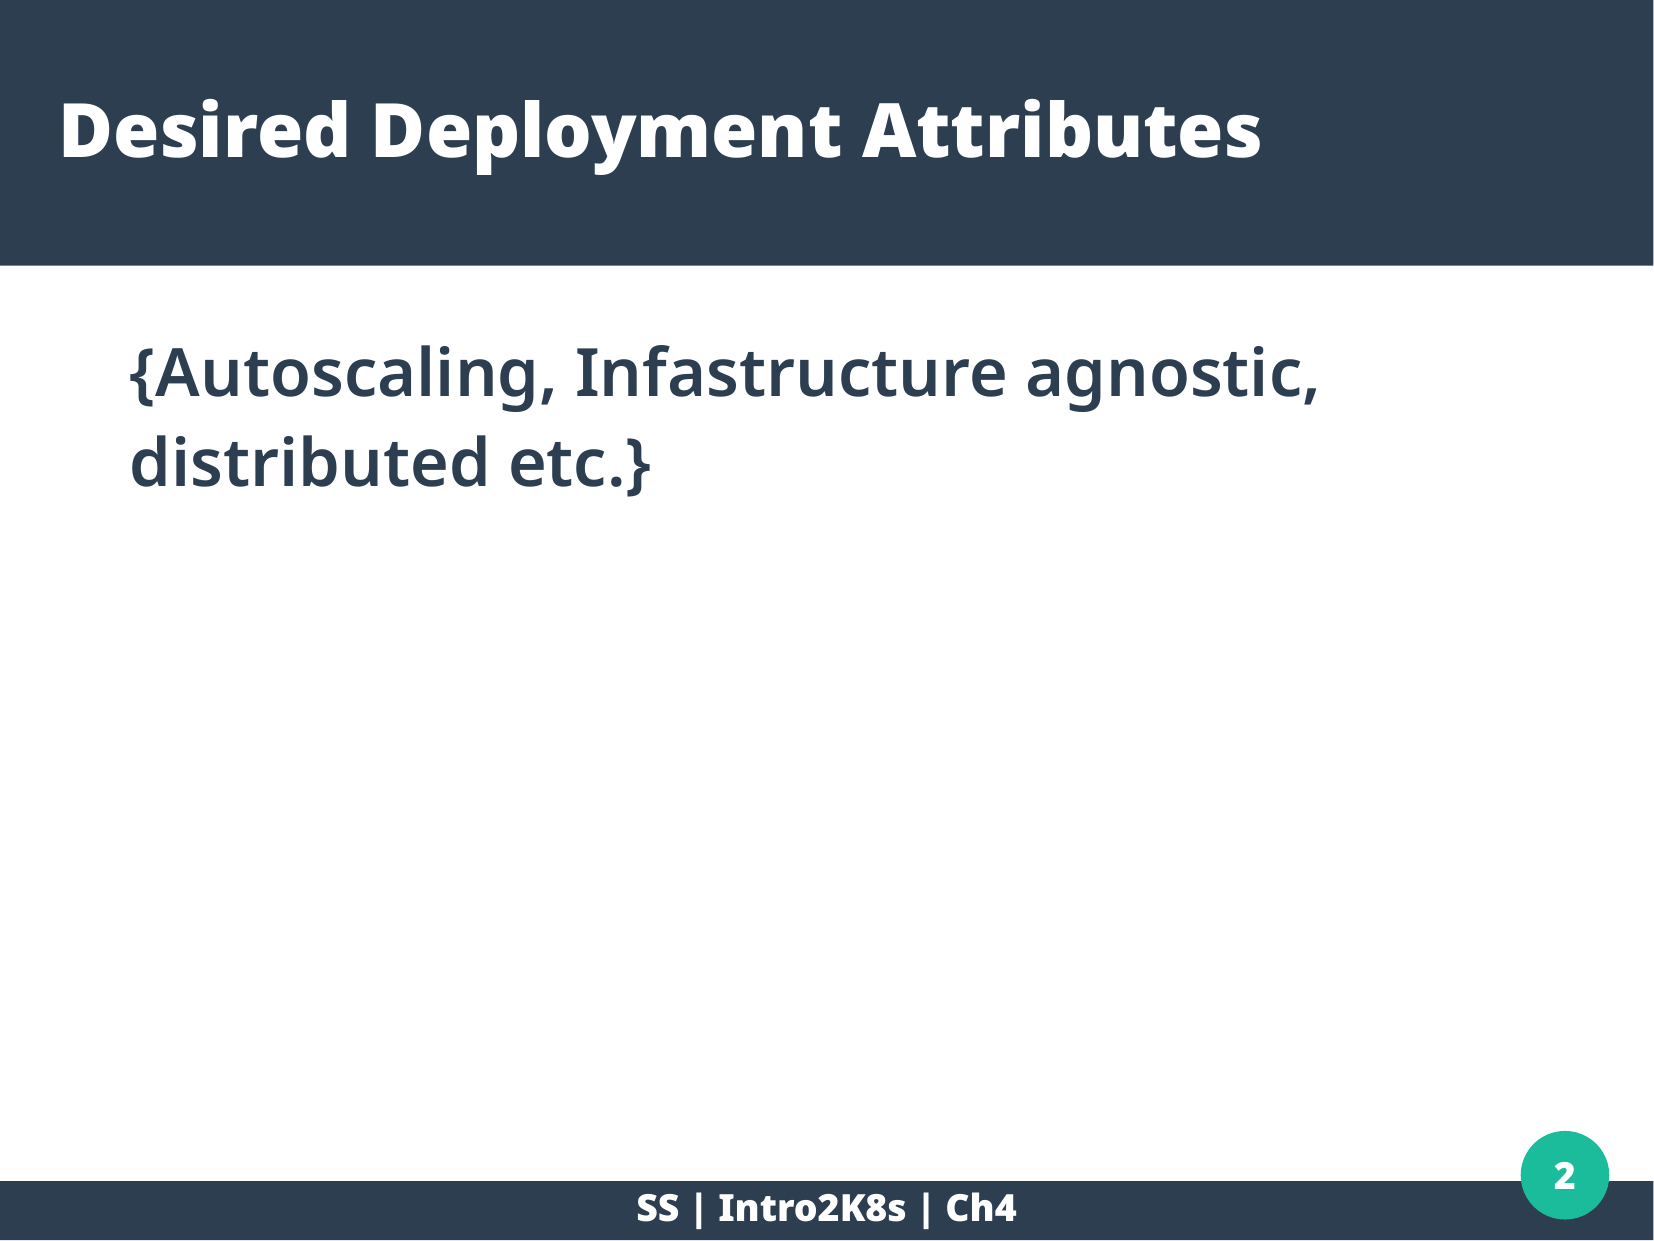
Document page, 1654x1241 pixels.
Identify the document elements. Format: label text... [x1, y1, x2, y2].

list {Autoscaling, Infastructure agnostic, distributed etc.} [59, 324, 1595, 1152]
title Desired Deployment Attributes [59, 49, 1595, 207]
